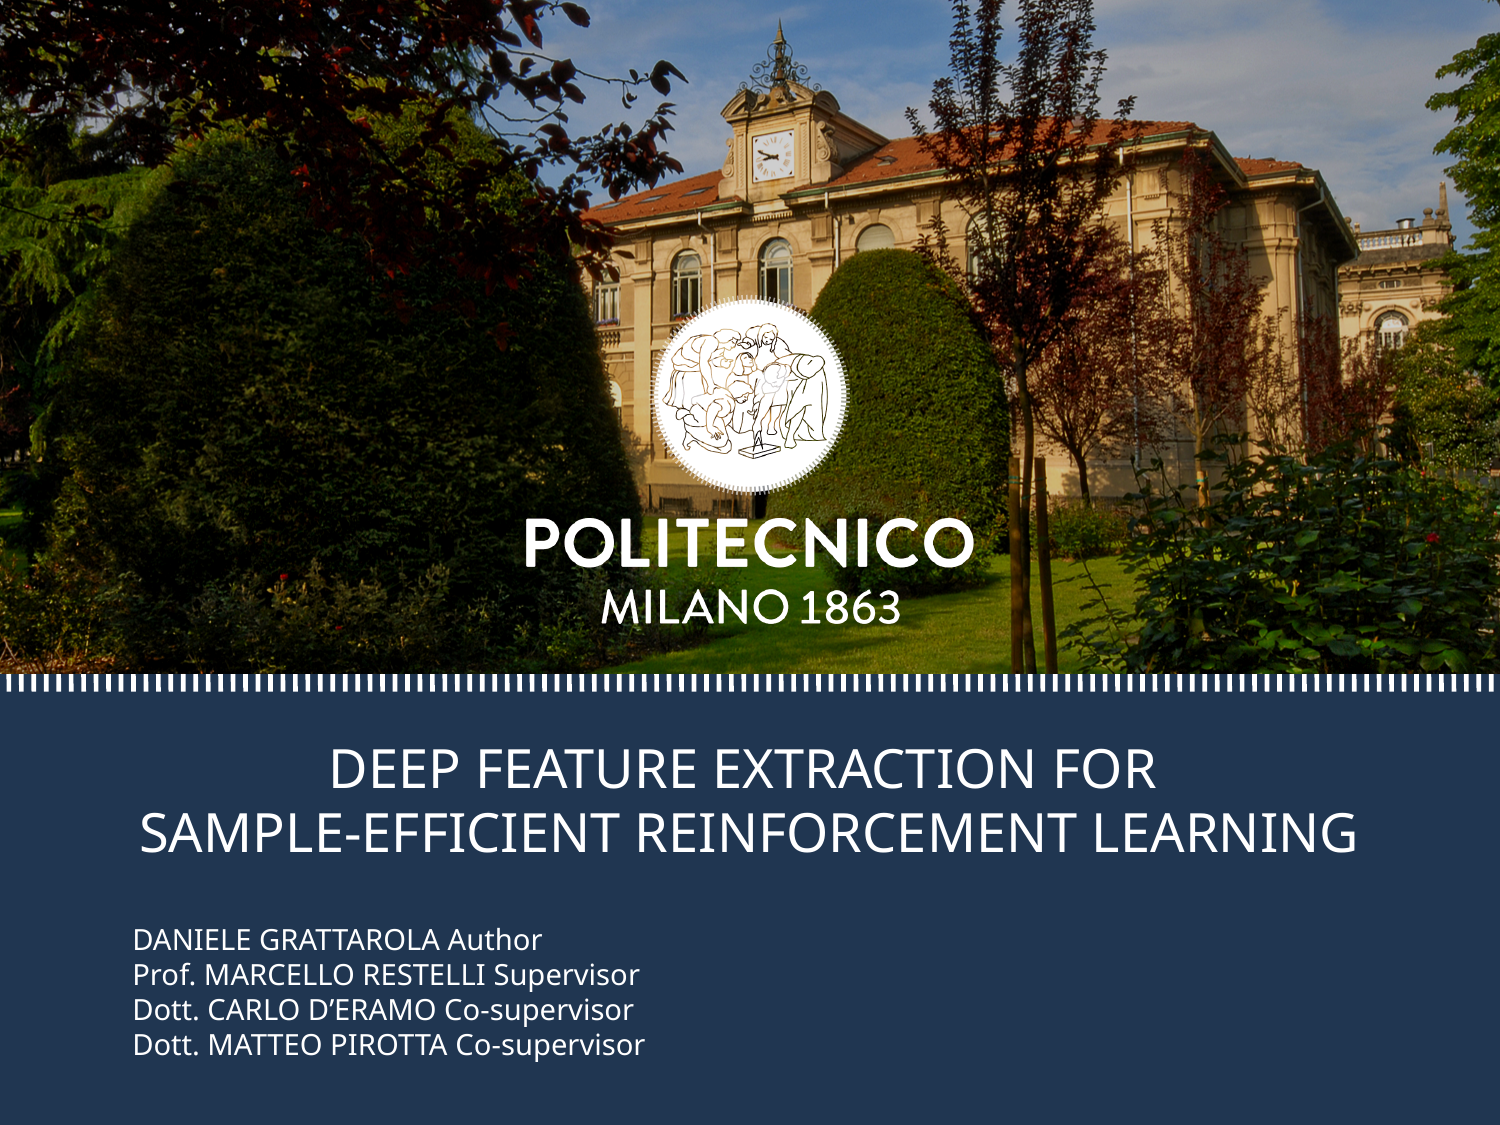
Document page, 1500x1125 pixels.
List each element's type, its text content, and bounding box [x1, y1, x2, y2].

text_box DANIELE GRATTAROLA Author Prof. MARCELLO RESTELLI Supervisor Dott. CARLO D’ERAMO Co-supervisor Dott. MATTEO PIROTTA Co-supervisor [117, 914, 1393, 1065]
text_box [0, 674, 1500, 725]
text_box DEEP FEATURE EXTRACTION FOR SAMPLE-EFFICIENT REINFORCEMENT LEARNING [0, 725, 1500, 885]
picture [0, 0, 1500, 674]
text_box [0, 885, 1500, 1125]
